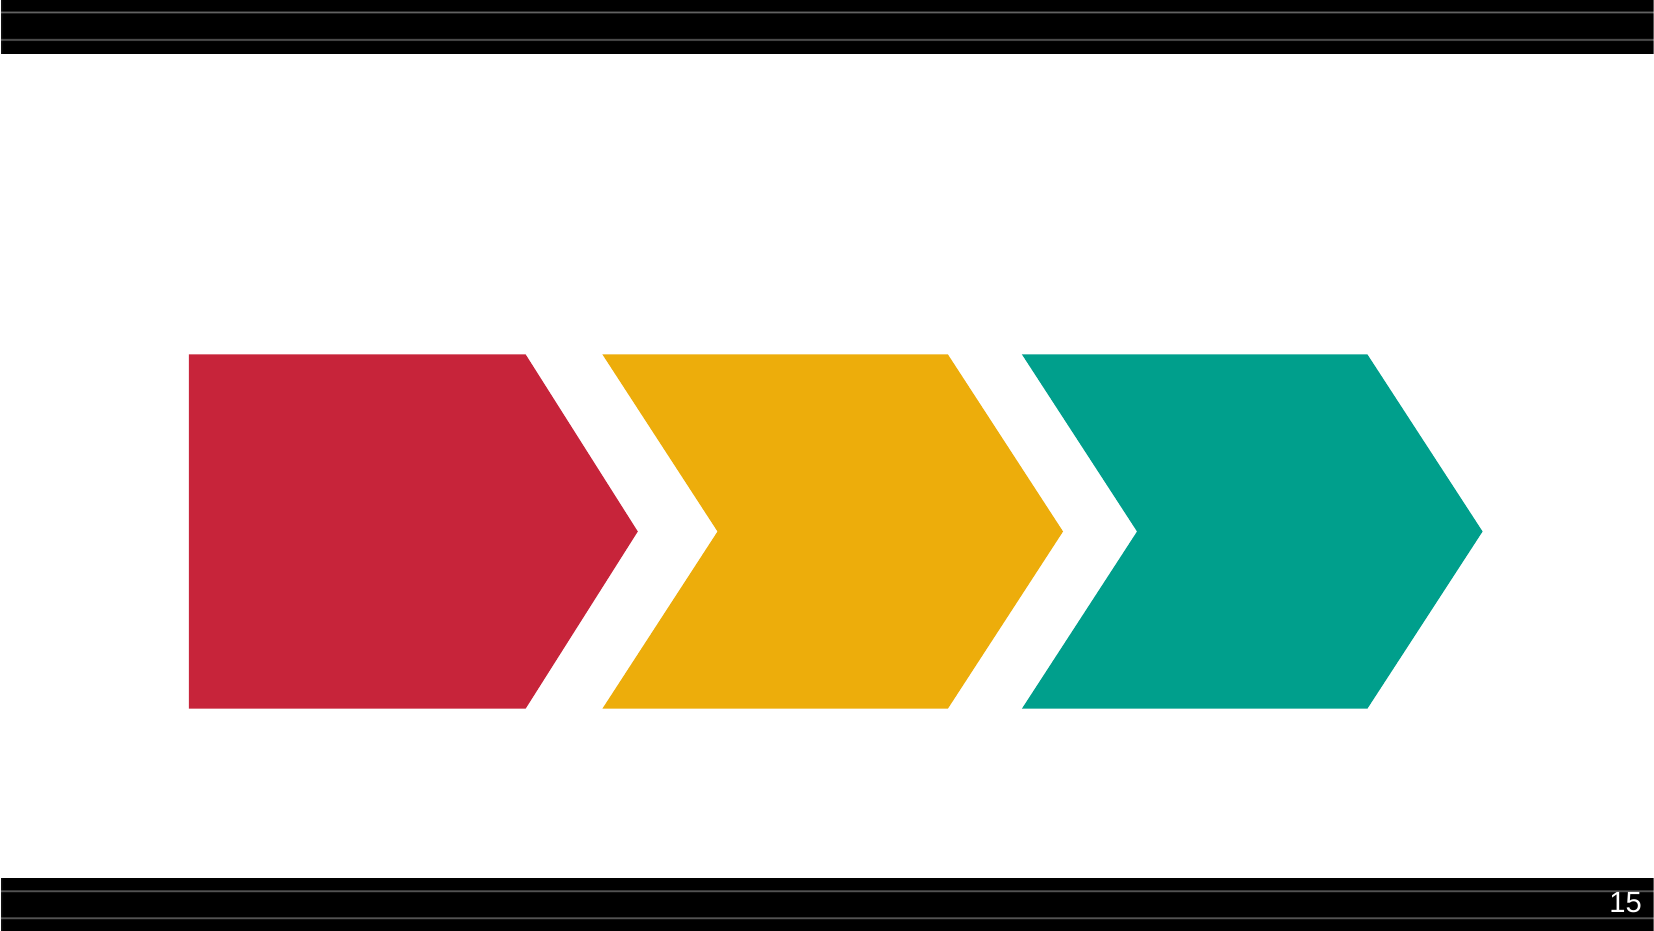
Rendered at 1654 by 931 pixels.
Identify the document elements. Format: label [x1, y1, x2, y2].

text_box [602, 354, 1064, 709]
picture [1, 0, 1654, 54]
text_box [188, 354, 638, 709]
picture [1, 878, 1654, 931]
